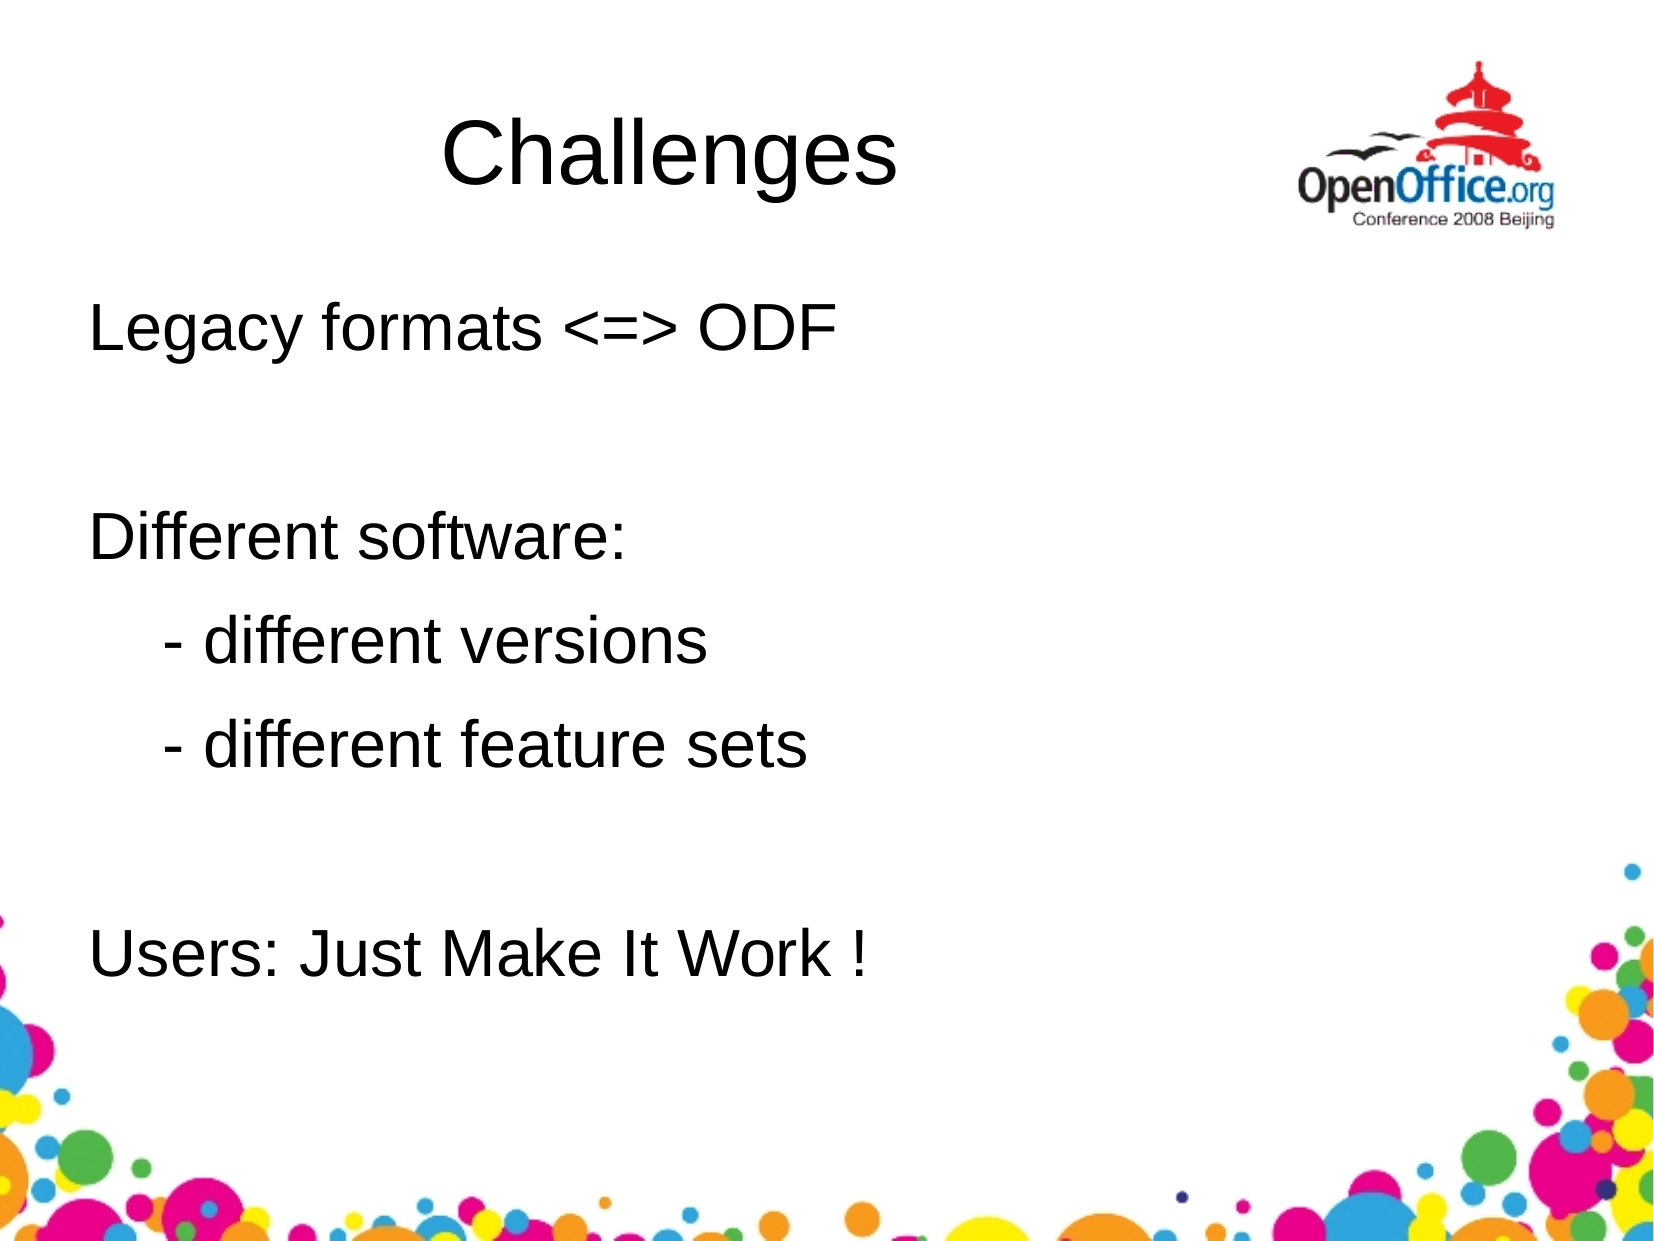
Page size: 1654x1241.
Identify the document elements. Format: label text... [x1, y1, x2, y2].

picture [1285, 51, 1569, 250]
list Legacy formats <=> ODF Different software: - different versions - different feature sets Users: Just Make It Work ! [88, 290, 1577, 1109]
picture [0, 810, 1654, 1241]
title Challenges [82, 49, 1258, 257]
